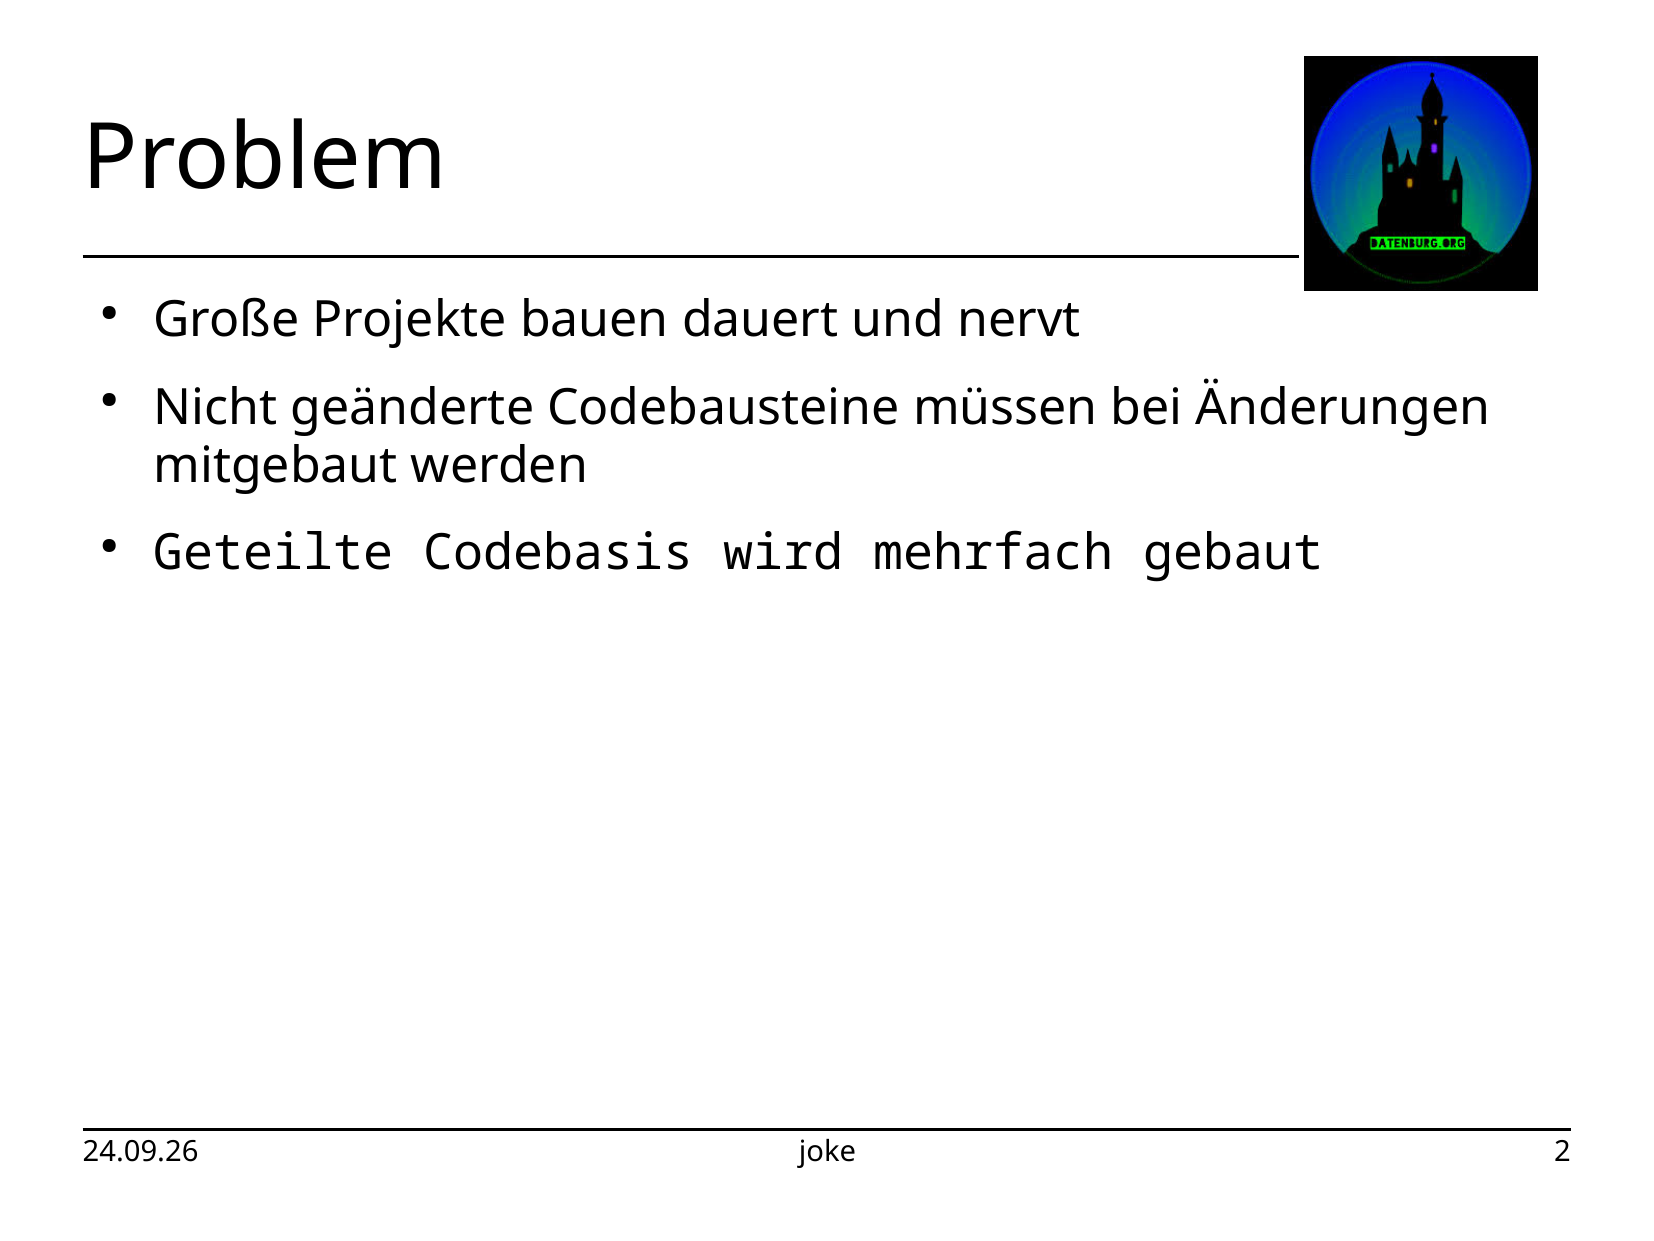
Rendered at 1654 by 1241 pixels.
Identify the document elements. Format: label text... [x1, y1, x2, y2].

title Problem [82, 49, 1300, 257]
picture [1304, 56, 1538, 290]
list Große Projekte bauen dauert und nervt Nicht geänderte Codebausteine müssen bei Änderungen mitgebaut werden Geteilte Codebasis wird mehrfach gebaut [82, 290, 1538, 1010]
